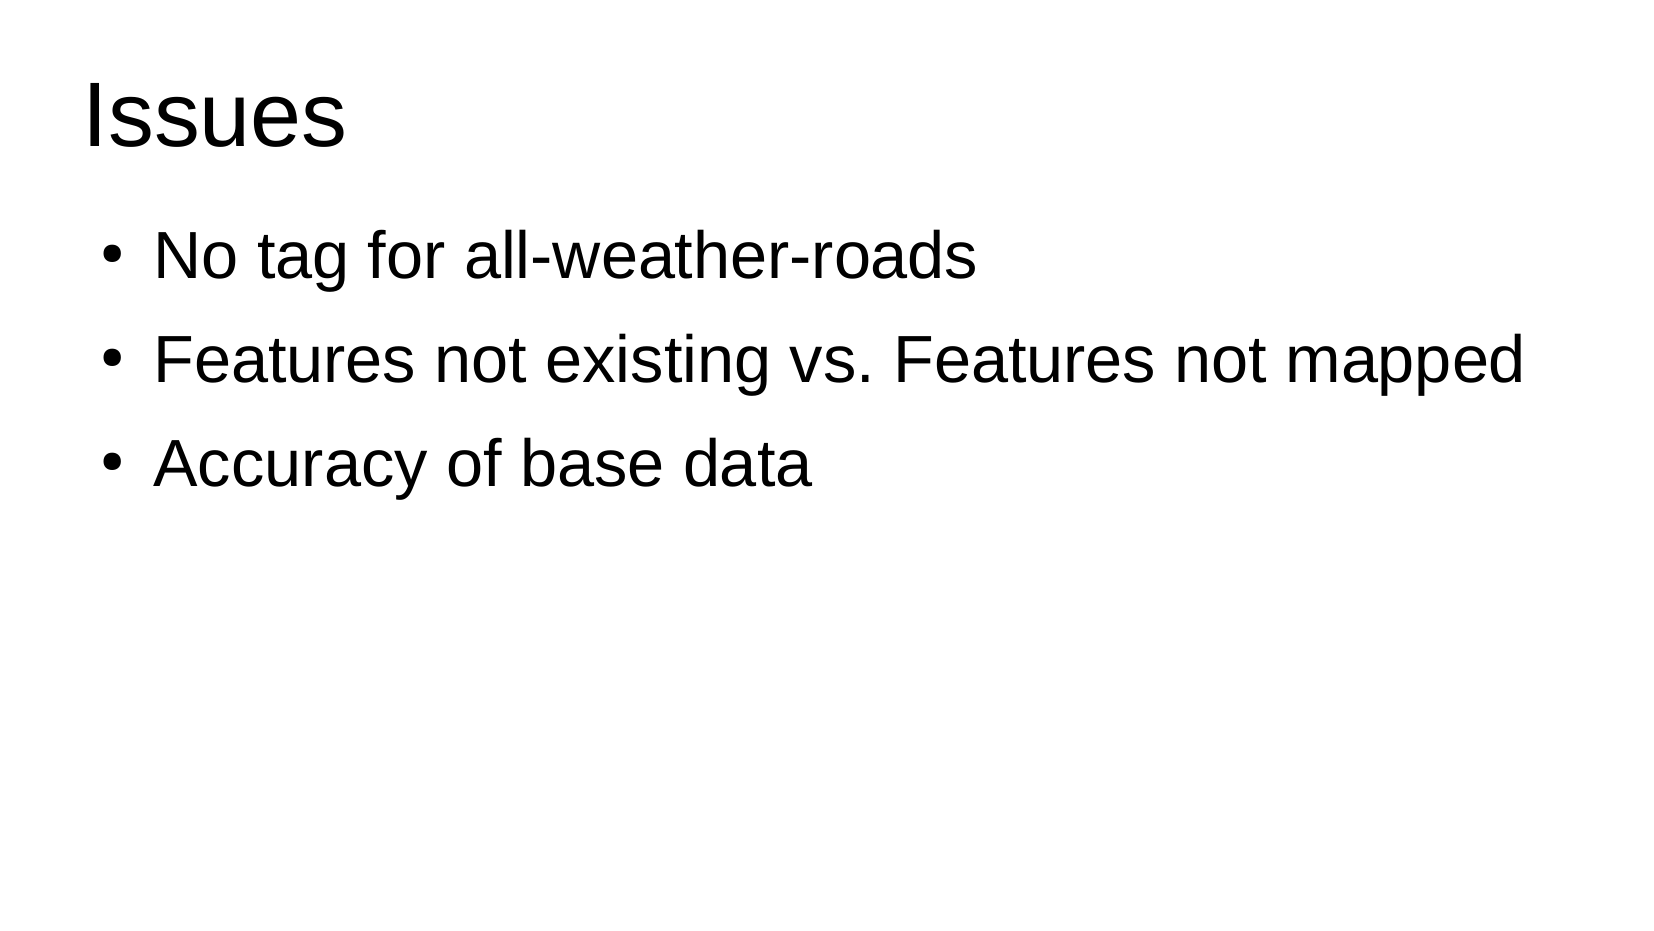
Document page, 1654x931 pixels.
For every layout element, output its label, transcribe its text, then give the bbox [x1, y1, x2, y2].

title Issues [82, 37, 1571, 193]
list No tag for all-weather-roads Features not existing vs. Features not mapped Accuracy of base data [82, 217, 1571, 758]
